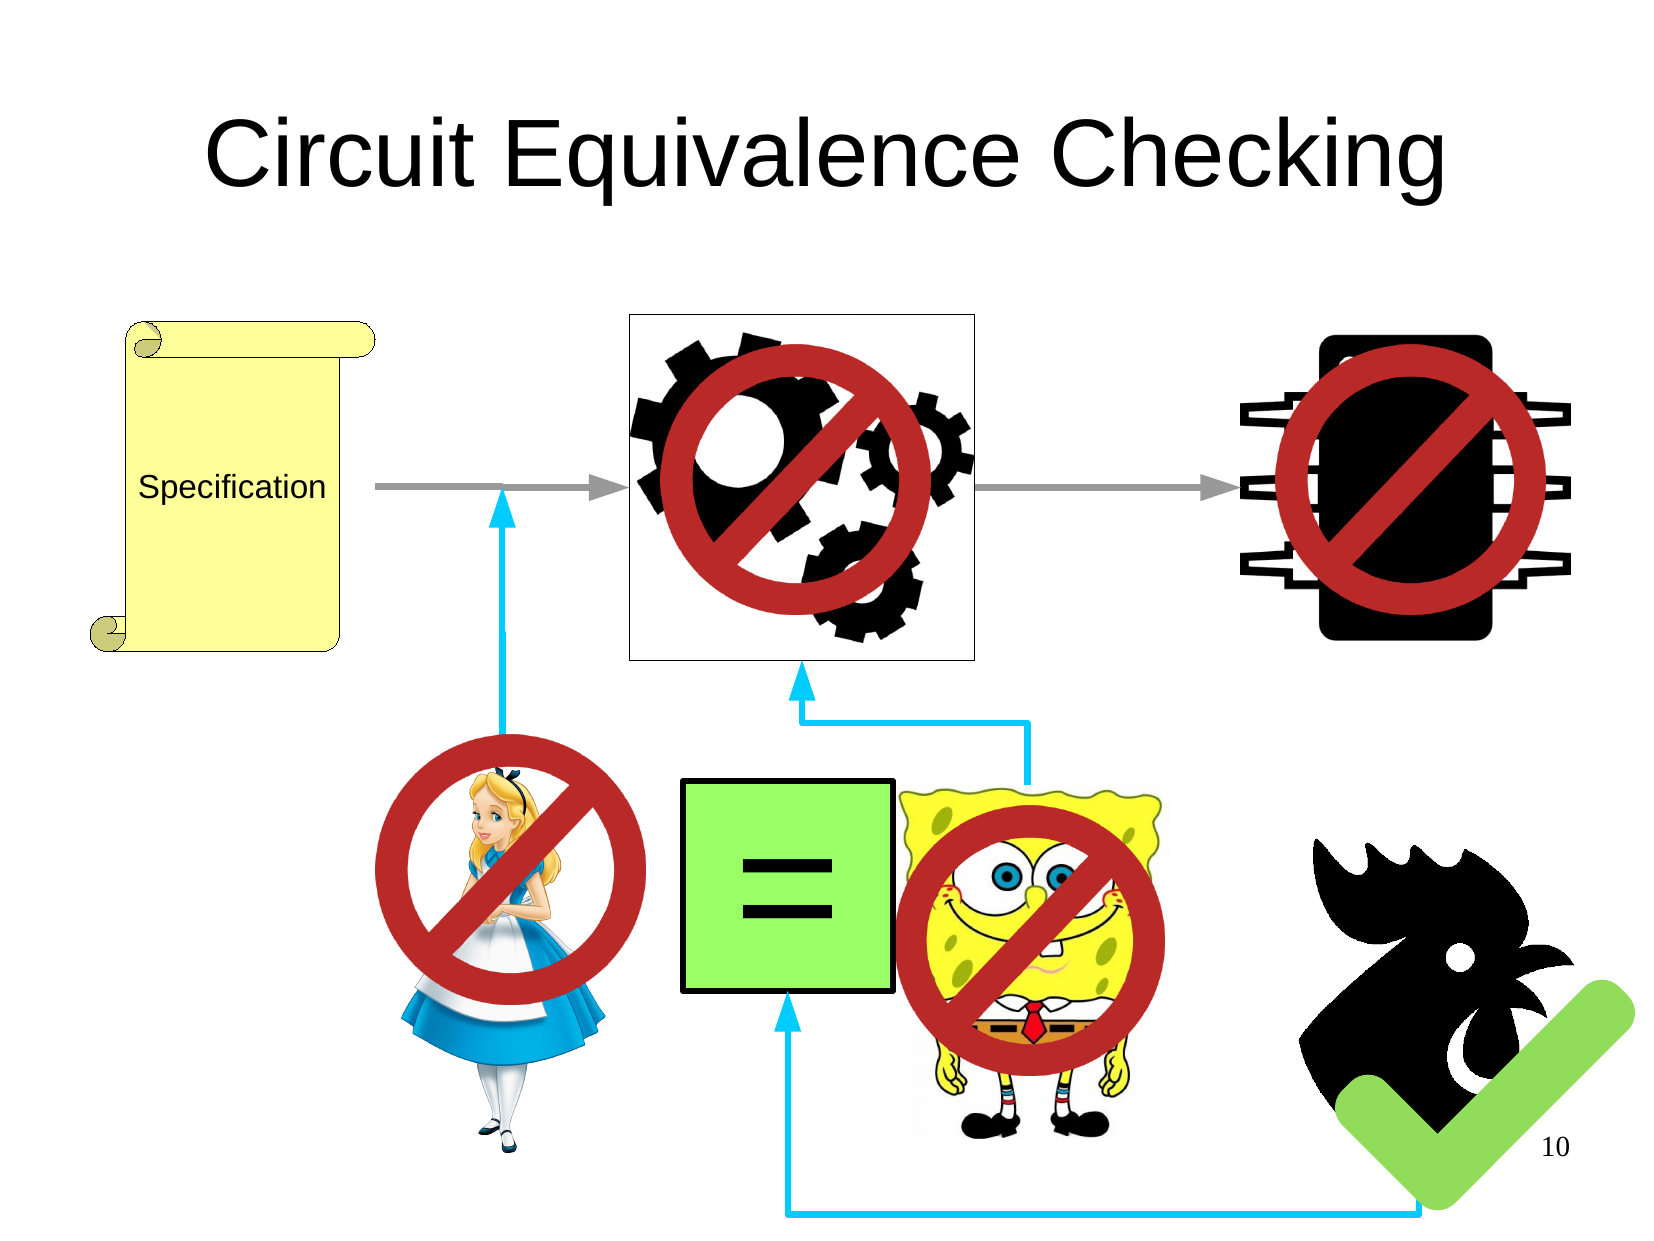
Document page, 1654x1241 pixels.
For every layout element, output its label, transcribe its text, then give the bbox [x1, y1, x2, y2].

text_box Specification [147, 321, 376, 358]
text_box Specification [112, 321, 340, 652]
picture [1245, 836, 1636, 1241]
text_box = [682, 780, 893, 991]
picture [885, 785, 1171, 1141]
picture [1240, 322, 1571, 653]
picture [629, 314, 975, 661]
title Circuit Equivalence Checking [82, 49, 1571, 257]
picture [375, 734, 646, 1157]
